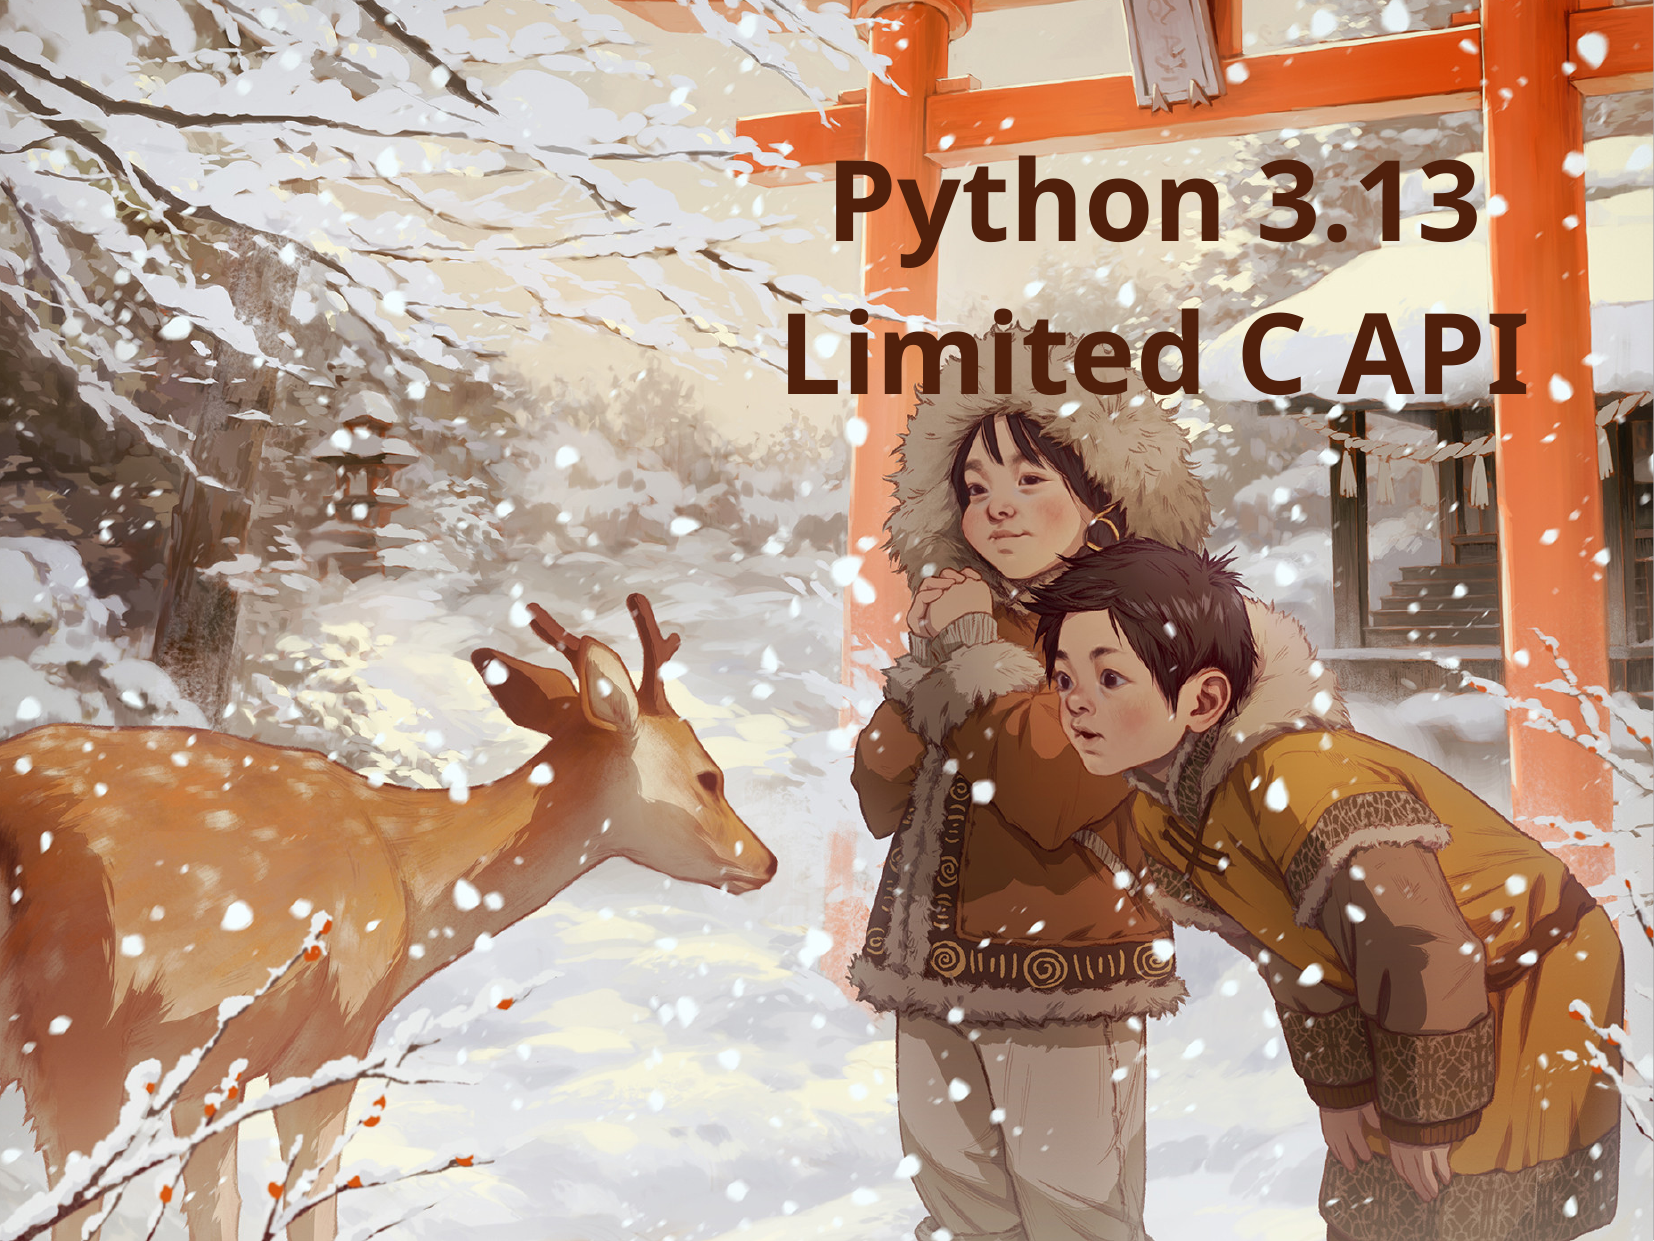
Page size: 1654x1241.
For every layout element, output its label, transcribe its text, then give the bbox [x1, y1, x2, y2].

list Python 3.13 Limited C API [701, 120, 1608, 521]
picture [0, 0, 1654, 1241]
